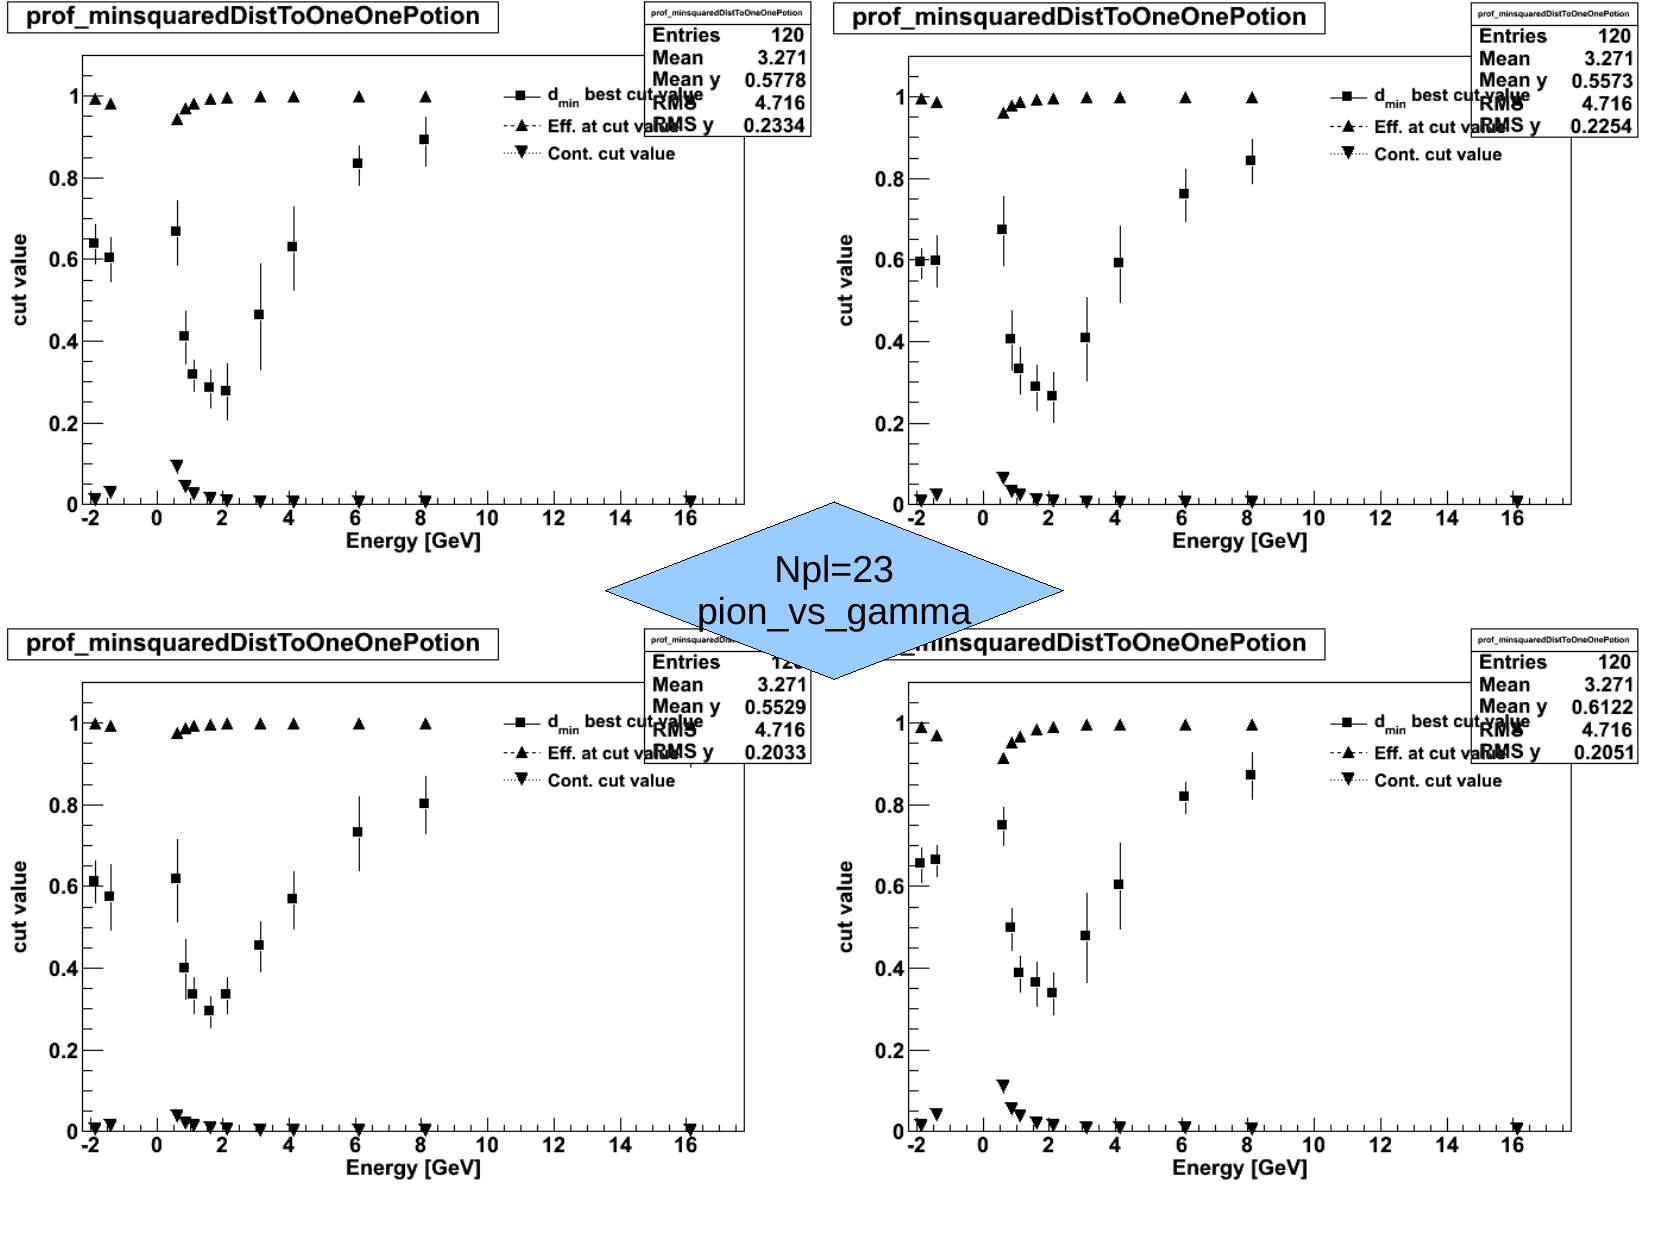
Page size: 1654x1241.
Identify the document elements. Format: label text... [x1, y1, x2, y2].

picture [0, 0, 1654, 562]
text_box Npl=23 pion_vs_gamma [605, 501, 1064, 680]
picture [0, 626, 1654, 1188]
